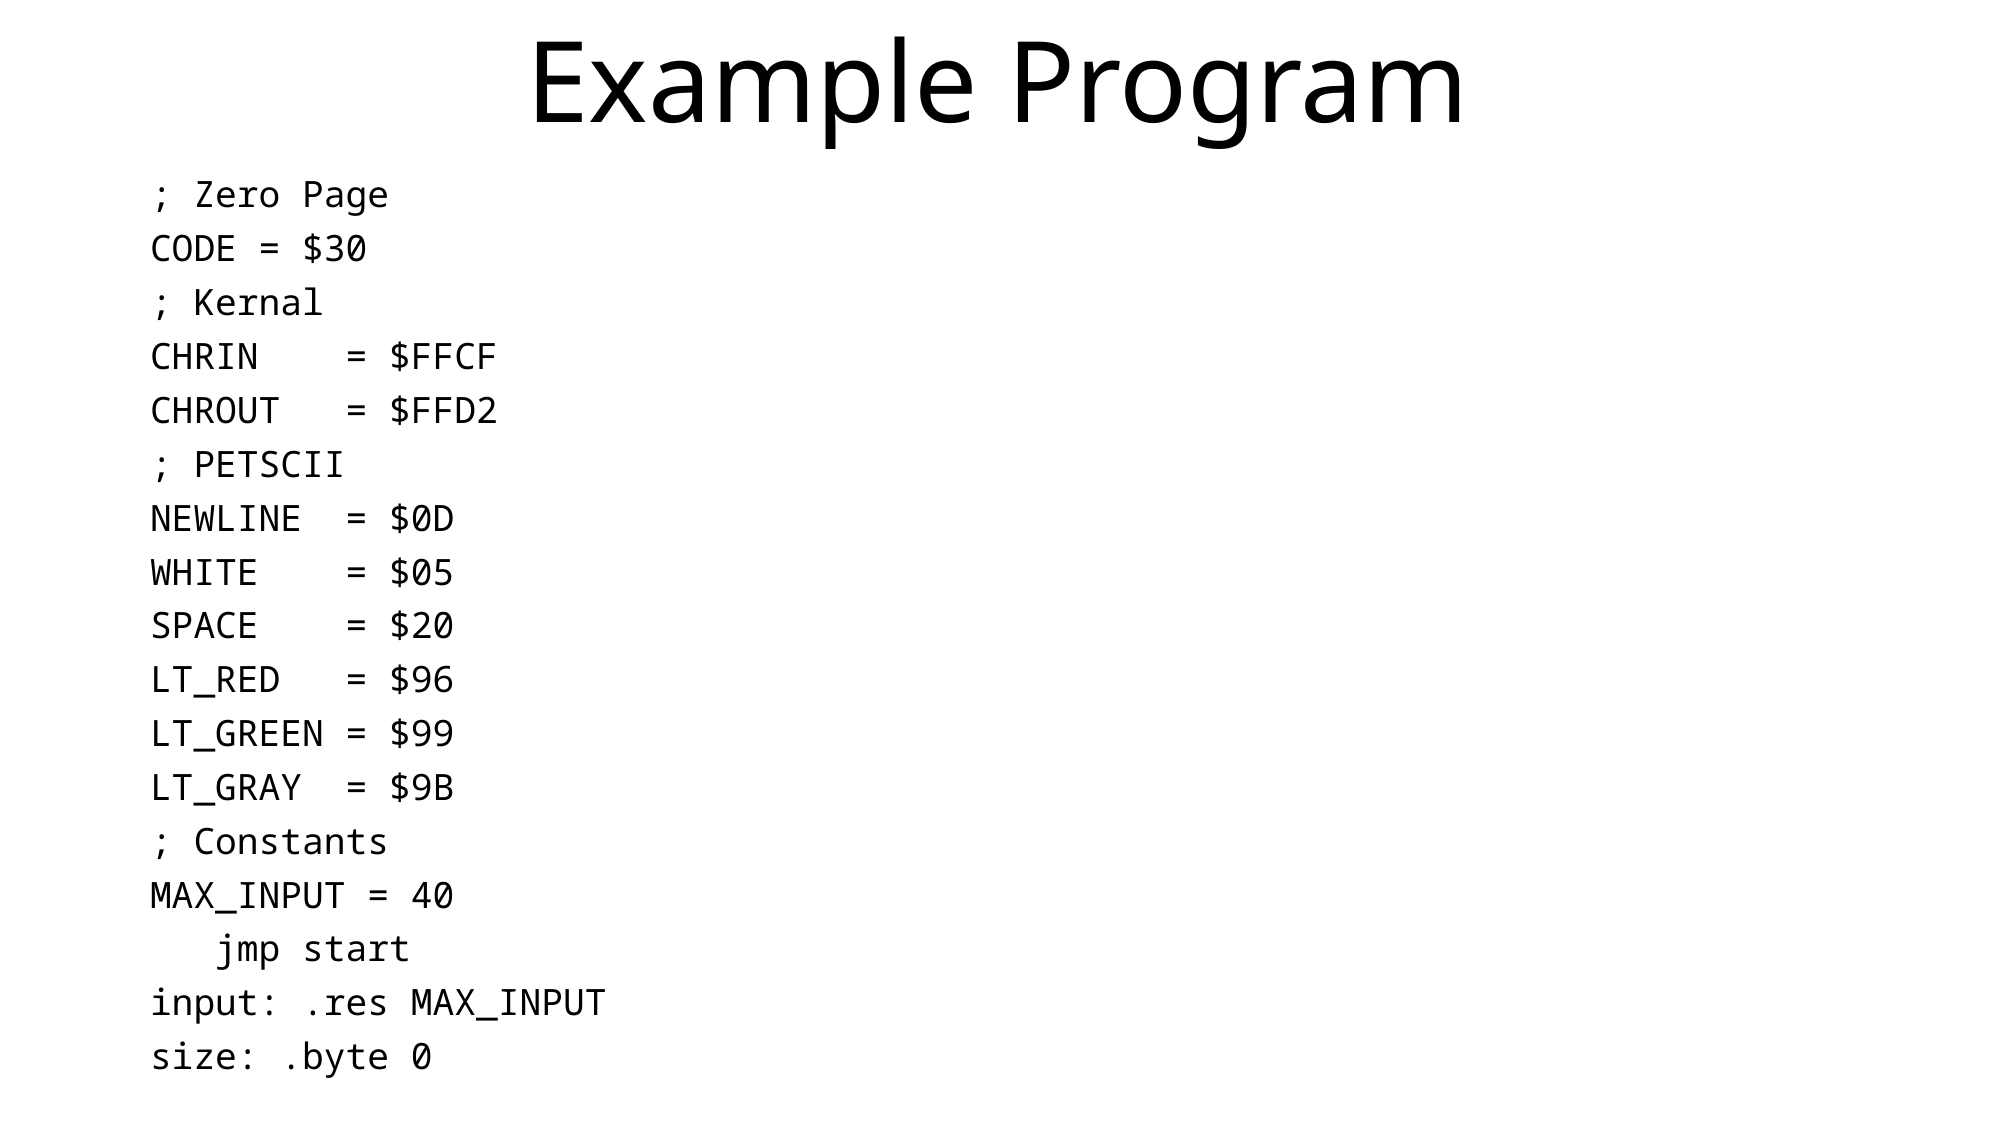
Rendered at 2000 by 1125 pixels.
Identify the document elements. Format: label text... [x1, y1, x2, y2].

list ; Zero Page CODE = $30 ; Kernal CHRIN = $FFCF CHROUT = $FFD2 ; PETSCII NEWLINE = $0D WHITE = $05 SPACE = $20 LT_RED = $96 LT_GREEN = $99 LT_GRAY = $9B ; Constants MAX_INPUT = 40 jmp start input: .res MAX_INPUT size: .byte 0 [135, 165, 1860, 1091]
title Example Program [135, 7, 1861, 165]
